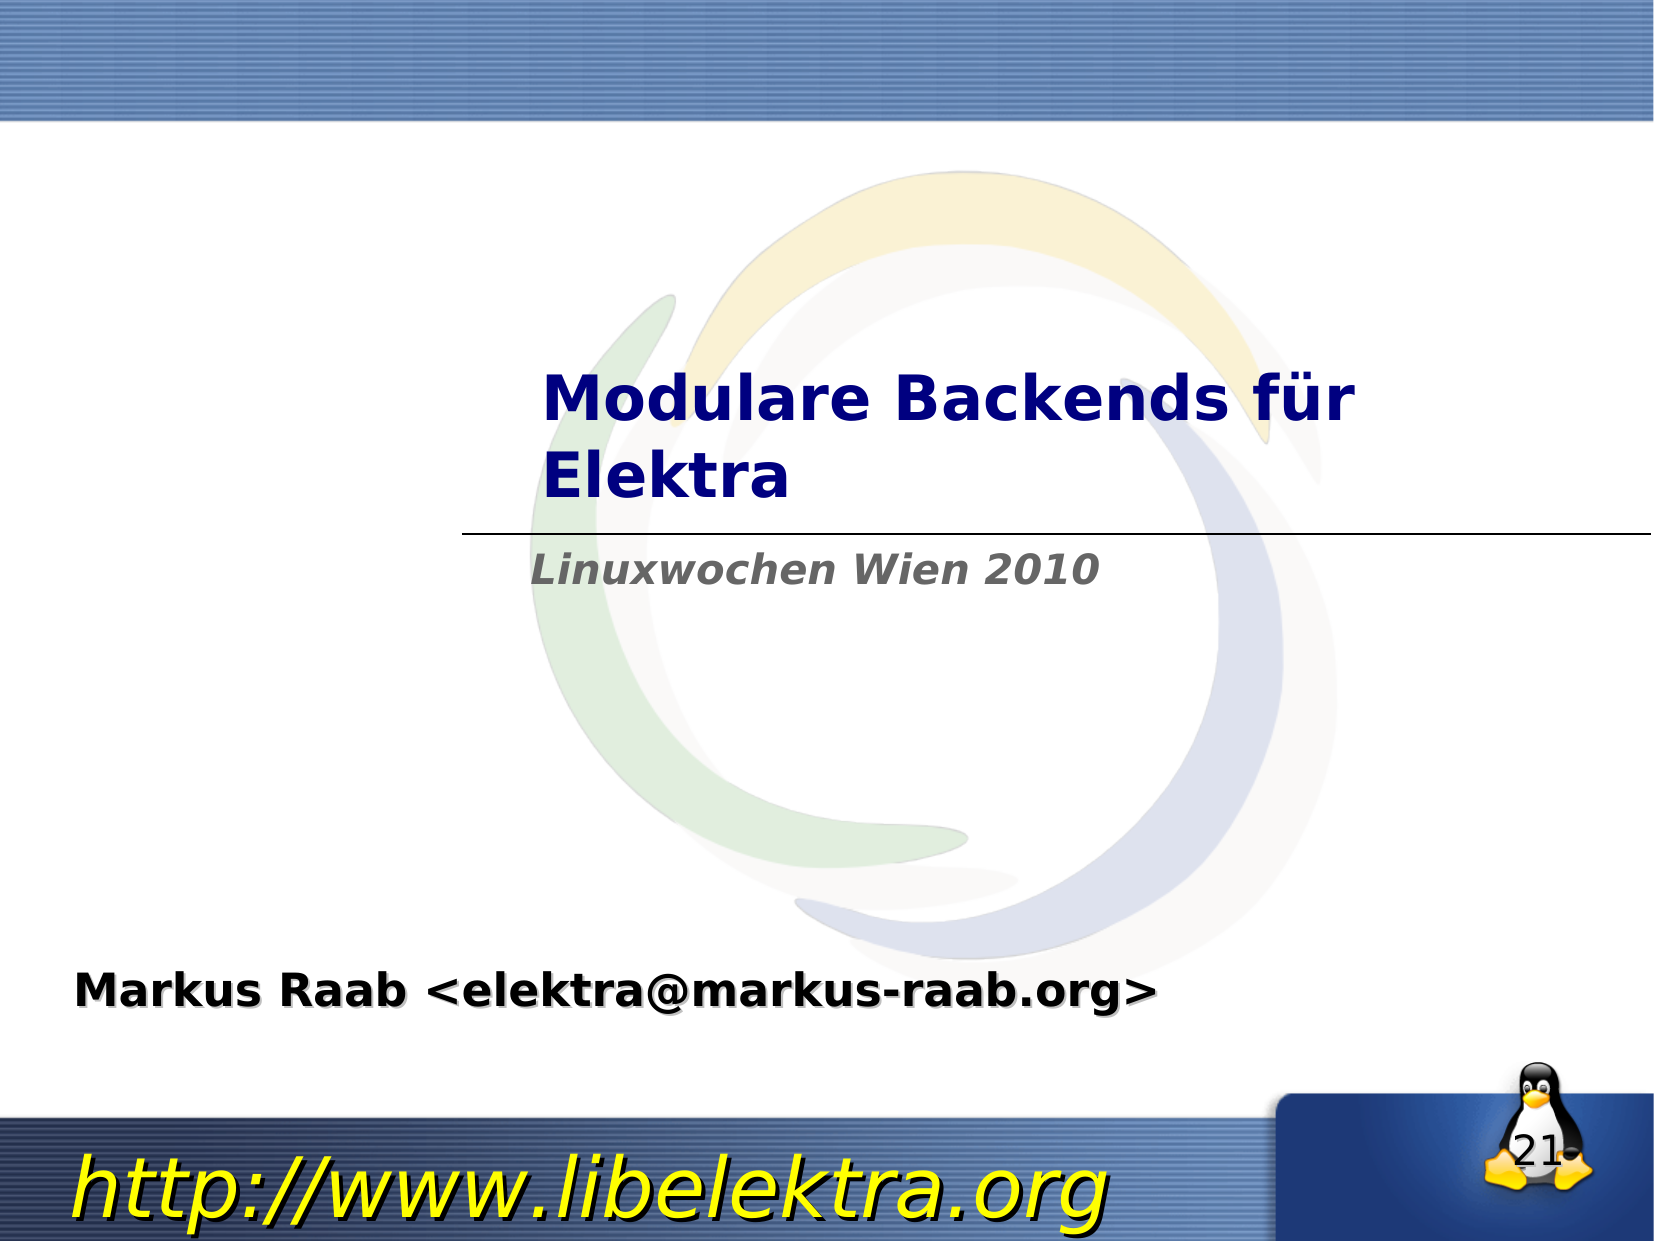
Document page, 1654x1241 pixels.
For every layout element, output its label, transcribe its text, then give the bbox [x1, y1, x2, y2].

text_box 50 [1312, 1122, 1565, 1178]
text_box Modulare Backends für Elektra [526, 351, 1428, 516]
text_box Linuxwochen Wien 2010 [515, 538, 1448, 685]
picture [0, 1061, 1654, 1241]
text_box Markus Raab <elektra@markus-raab.org> [58, 953, 1481, 1030]
picture [0, 0, 1654, 533]
picture [481, 535, 1374, 953]
